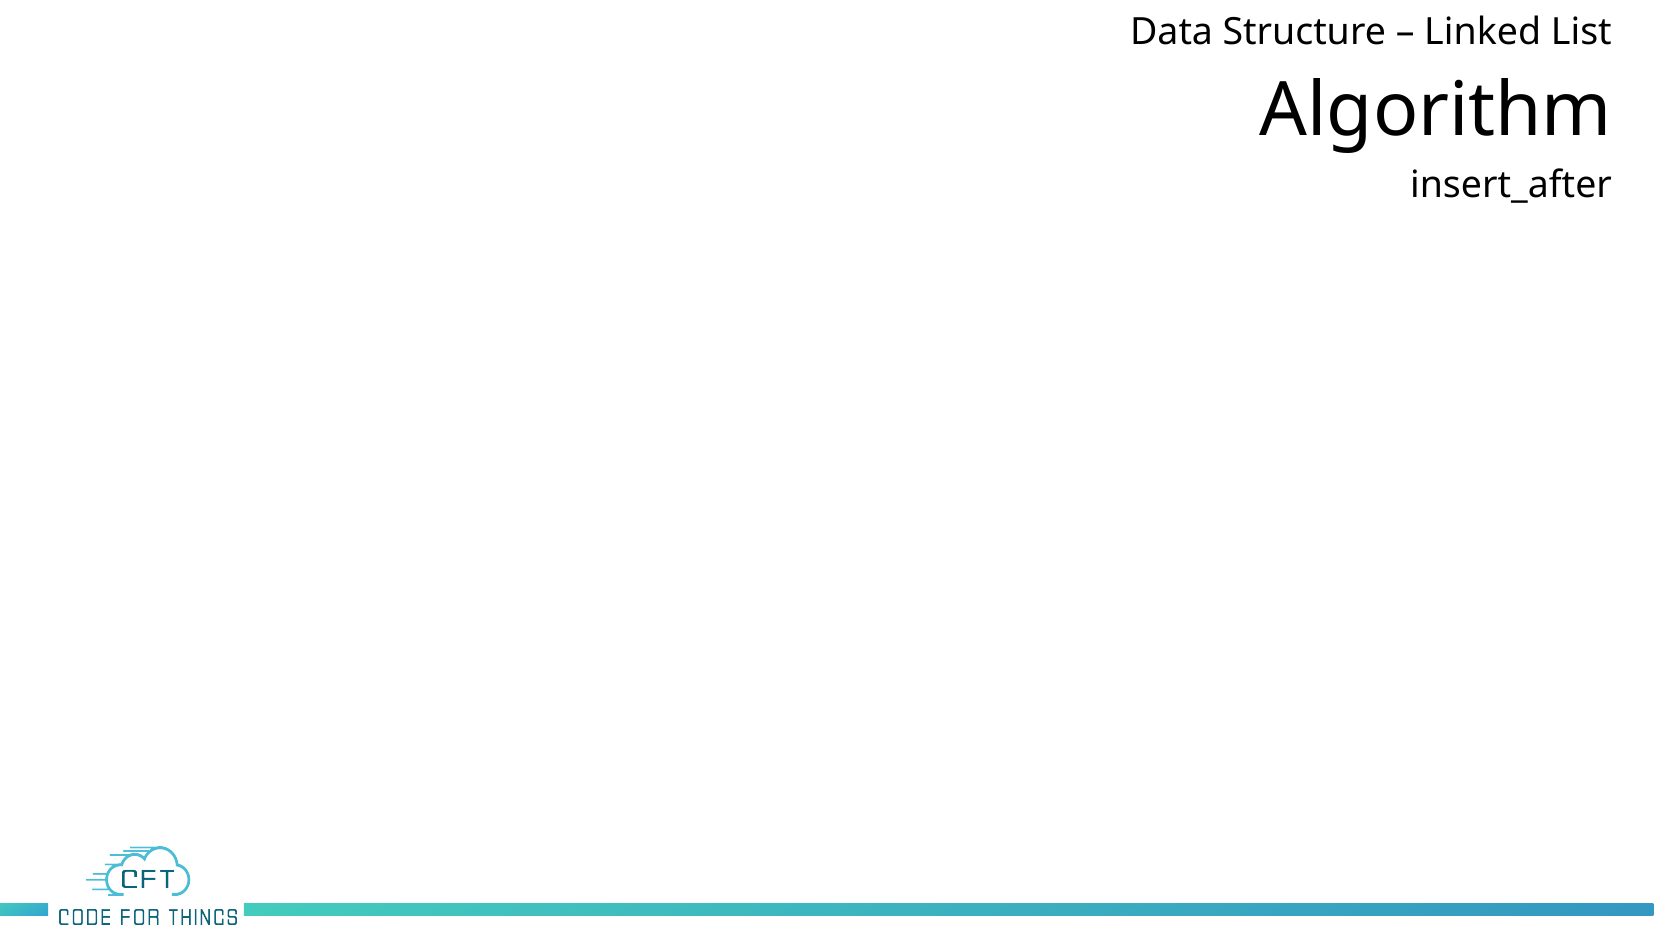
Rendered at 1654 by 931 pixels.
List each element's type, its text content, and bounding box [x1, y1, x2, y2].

picture [59, 846, 237, 925]
title Data Structure – Linked List Algorithm insert_after [1093, 0, 1613, 216]
